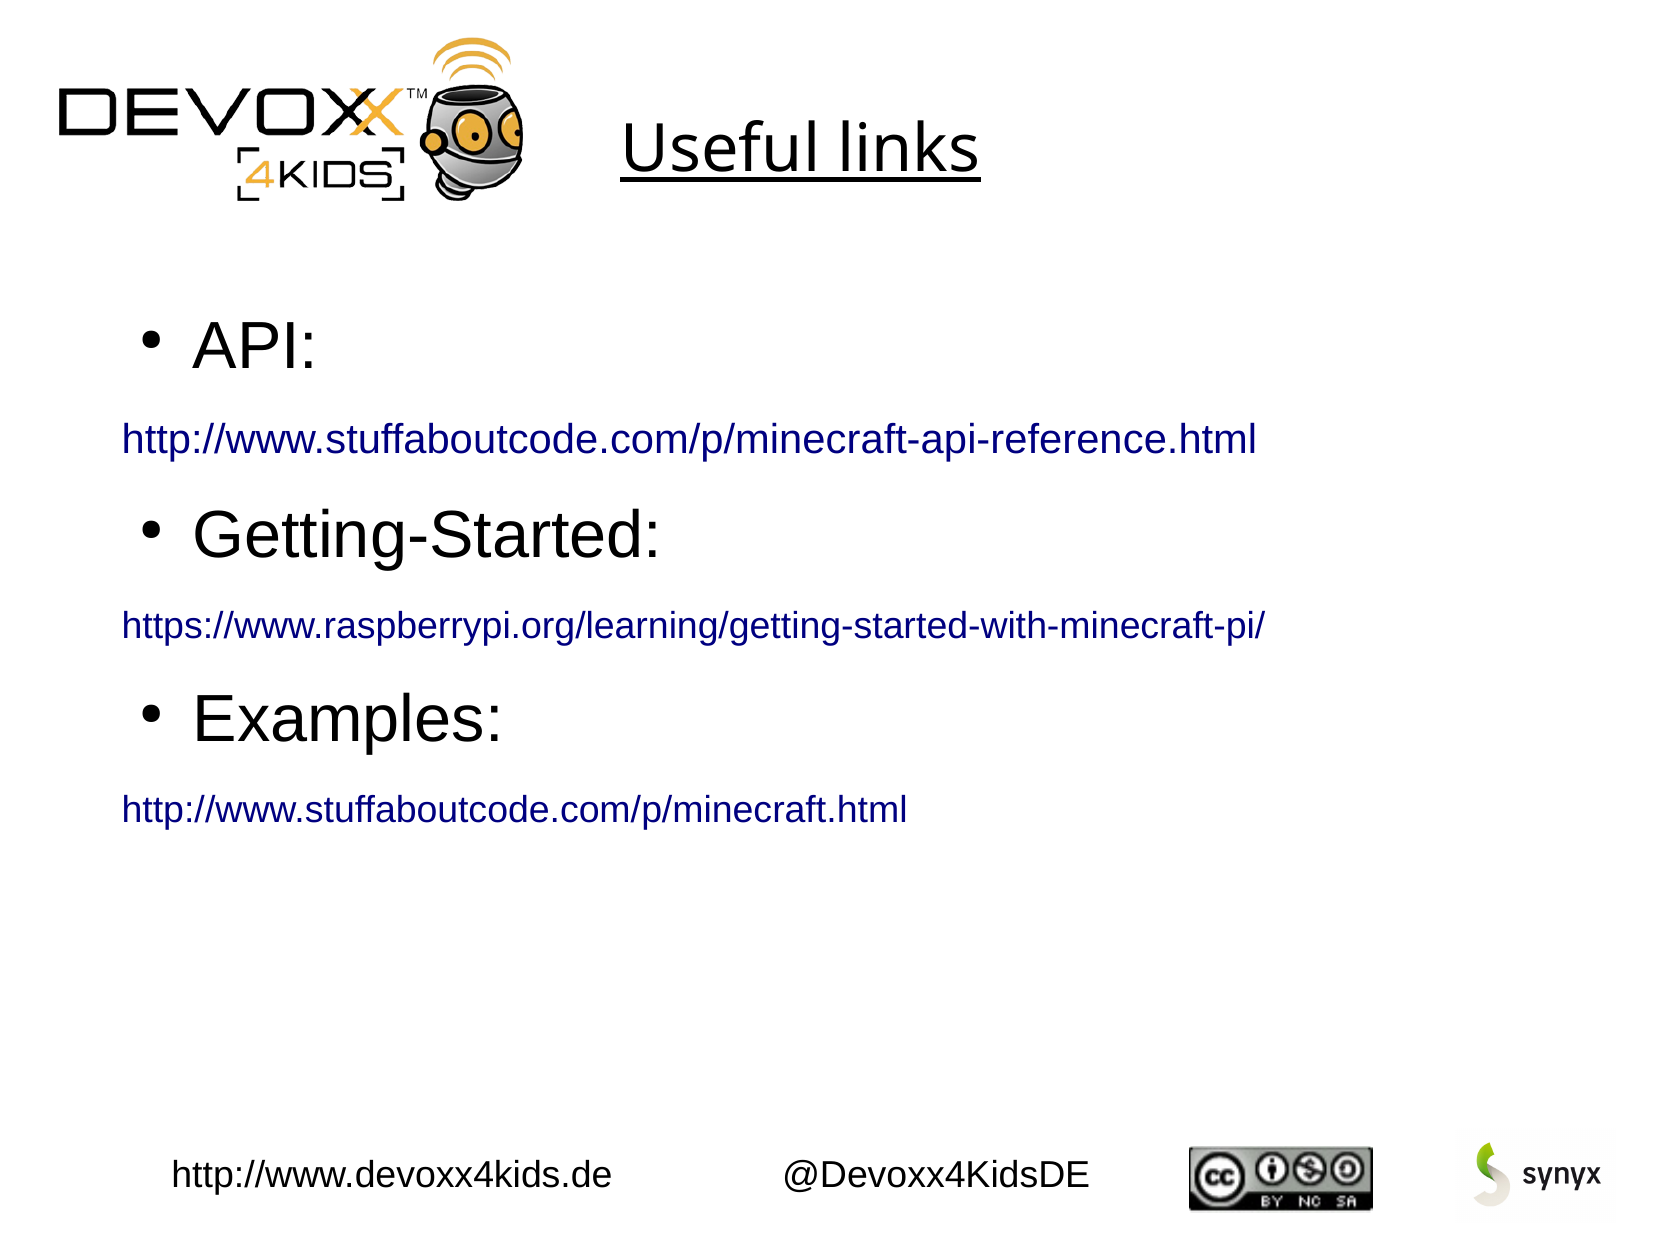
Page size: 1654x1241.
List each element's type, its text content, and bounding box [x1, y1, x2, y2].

picture [1455, 1128, 1616, 1223]
picture [59, 37, 523, 201]
list API: http://www.stuffaboutcode.com/p/minecraft-api-reference.html Getting-Started: https://www.raspberrypi.org/learning/getting-started-with-minecraft-pi/ Examples: http://www.stuffaboutcode.com/p/minecraft.html [121, 301, 1536, 1022]
picture [1189, 1146, 1373, 1213]
title [82, 49, 1571, 257]
text_box Useful links [605, 93, 1469, 201]
